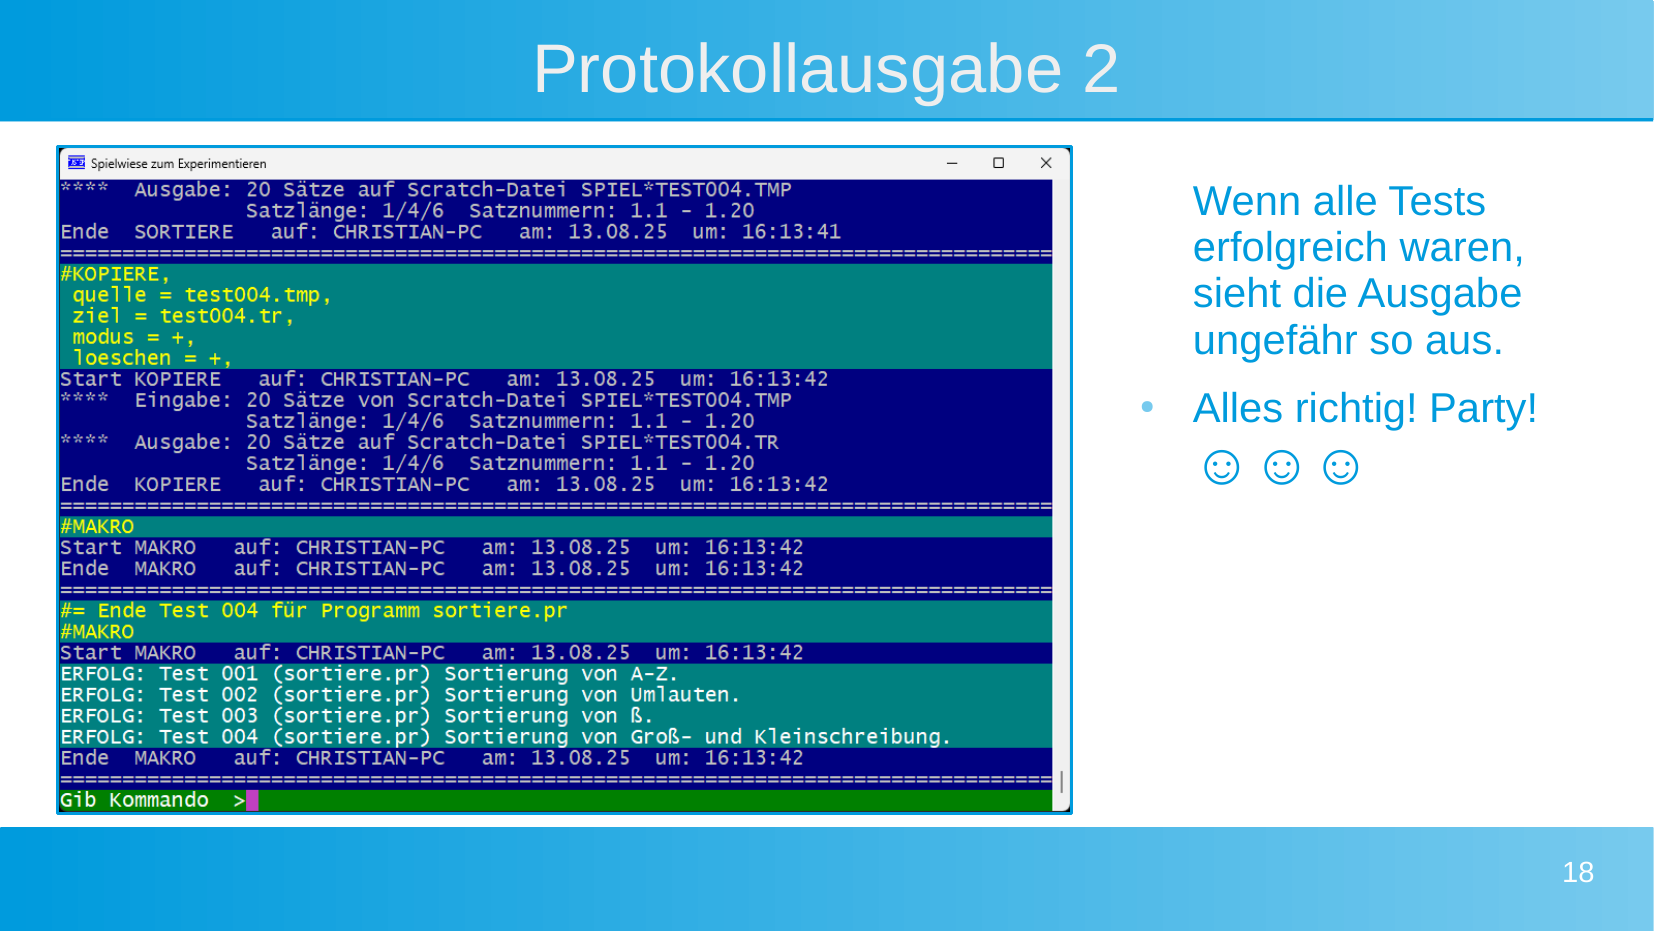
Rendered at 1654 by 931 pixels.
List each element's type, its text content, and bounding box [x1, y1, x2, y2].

list Wenn alle Tests erfolgreich waren, sieht die Ausgabe ungefähr so aus. Alles richtig! Party! ☺☺☺ [1122, 177, 1596, 768]
title Protokollausgabe 2 [59, 29, 1595, 108]
picture [60, 149, 1069, 811]
